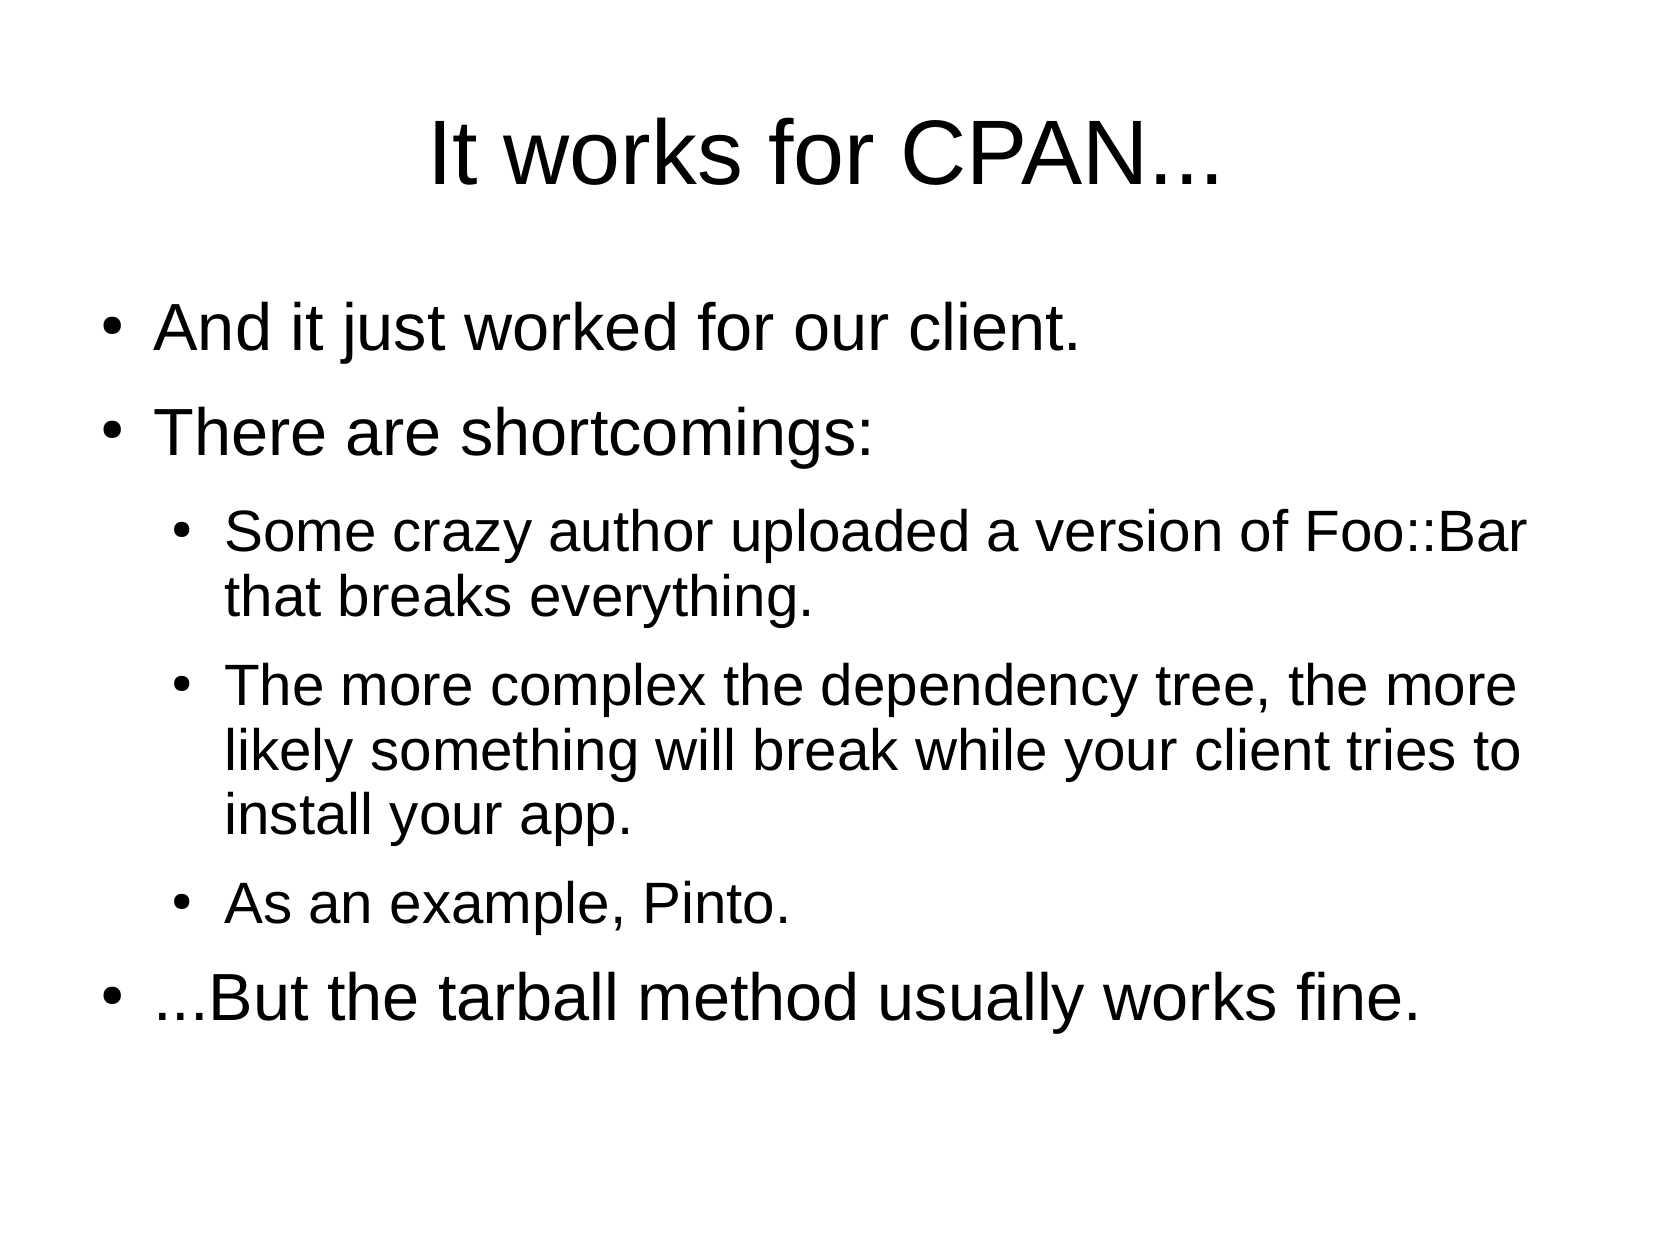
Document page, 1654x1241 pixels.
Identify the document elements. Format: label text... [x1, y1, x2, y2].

list And it just worked for our client. There are shortcomings: Some crazy author uploaded a version of Foo::Bar that breaks everything. The more complex the dependency tree, the more likely something will break while your client tries to install your app. As an example, Pinto. ...But the tarball method usually works fine. [82, 290, 1571, 1109]
title It works for CPAN... [82, 49, 1571, 257]
